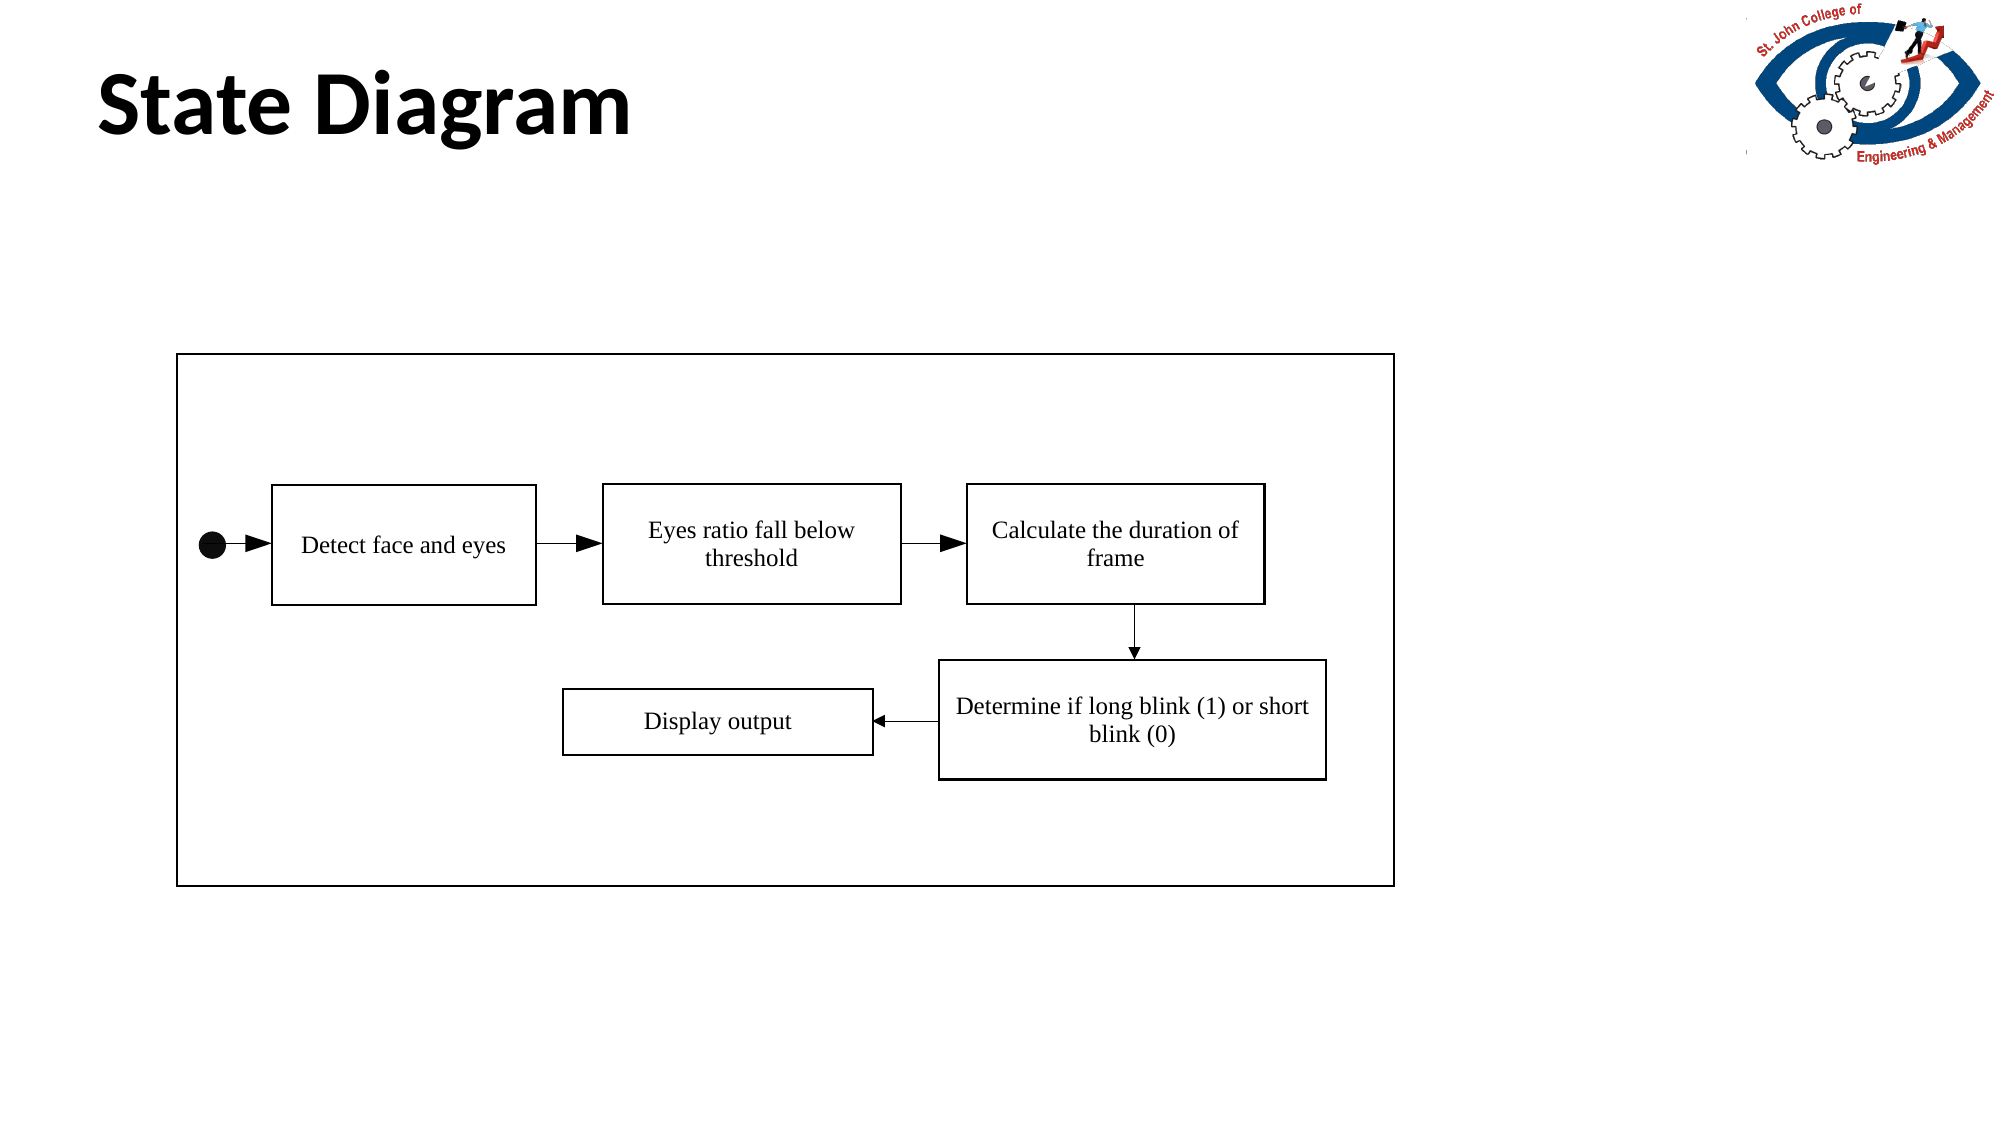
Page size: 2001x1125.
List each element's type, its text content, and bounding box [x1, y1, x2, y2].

text_box Eyes ratio fall below threshold [602, 484, 901, 604]
text_box [198, 531, 227, 559]
text_box Determine if long blink (1) or short blink (0) [939, 660, 1327, 780]
text_box Calculate the duration of frame [966, 484, 1265, 604]
text_box State Diagram [82, 12, 721, 296]
text_box Display output [562, 688, 874, 755]
picture [1746, 0, 2000, 168]
text_box Detect face and eyes [271, 485, 536, 605]
